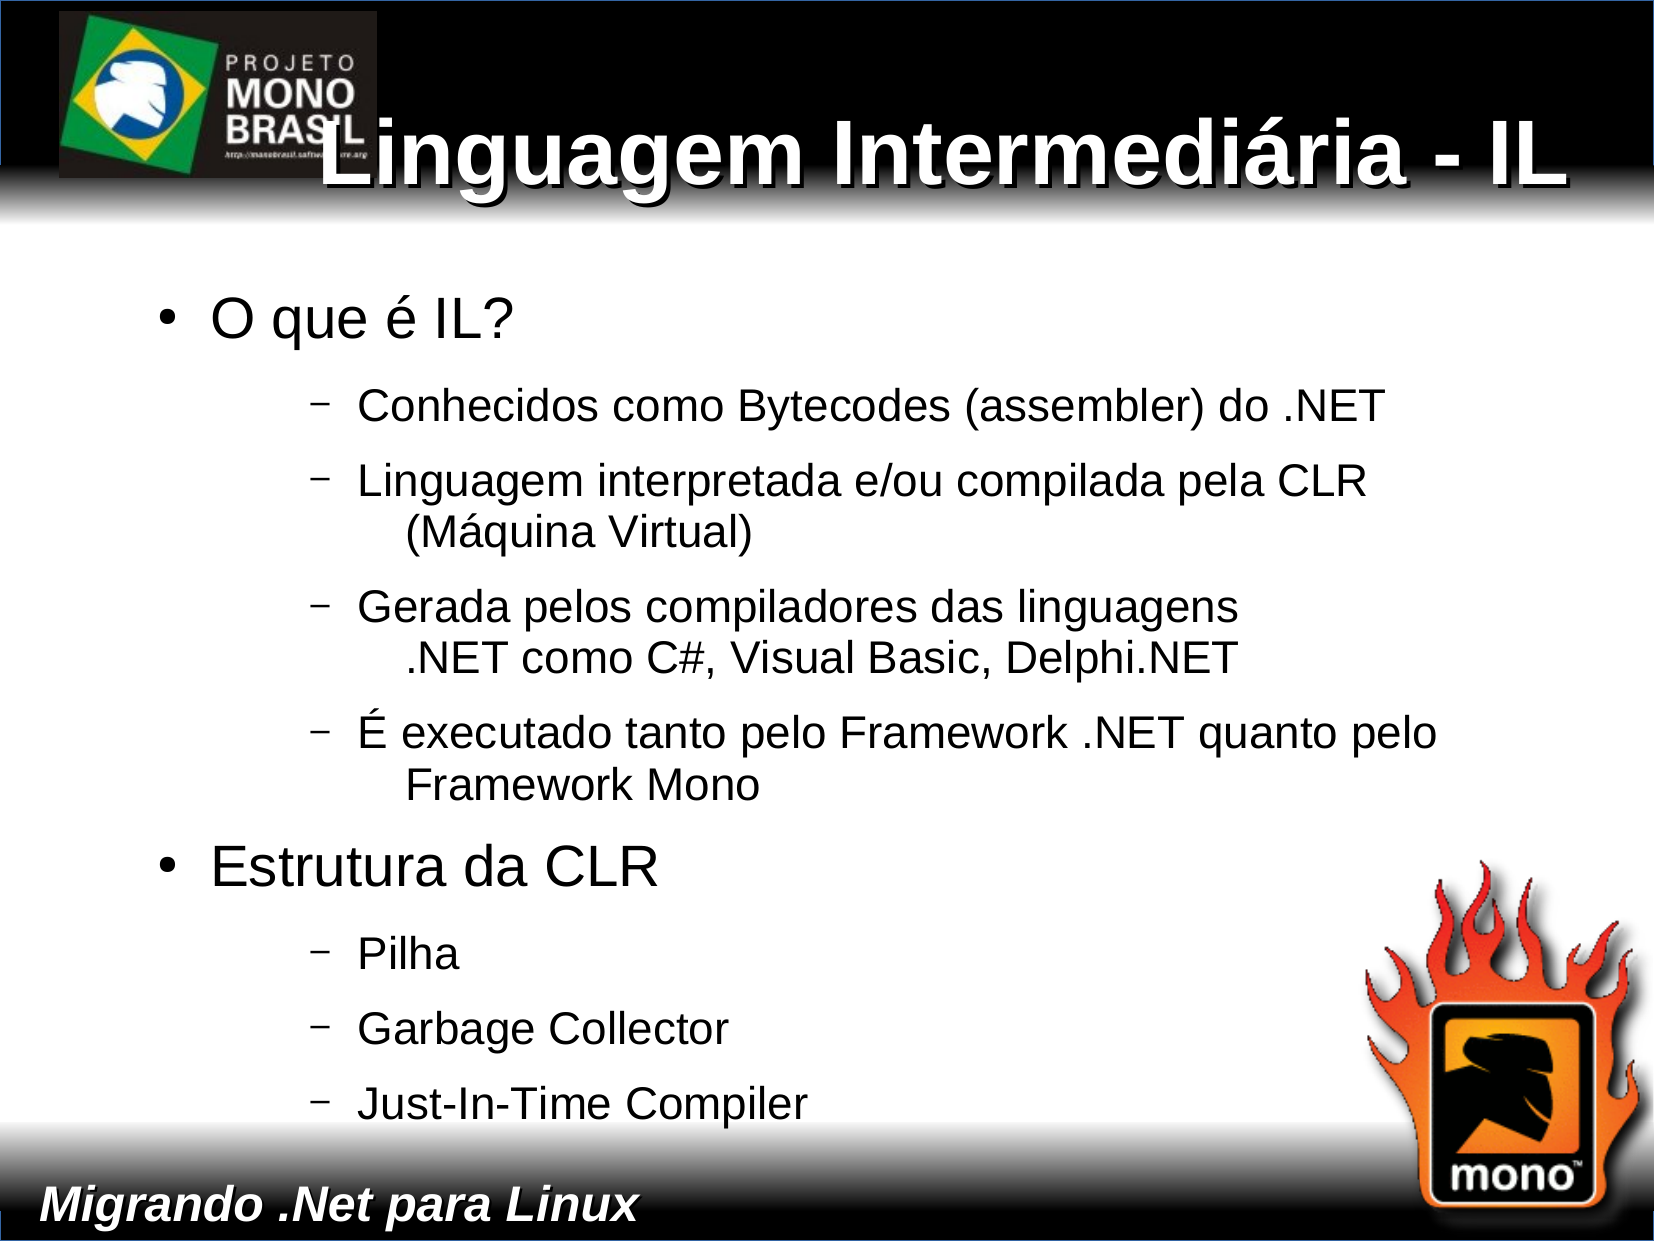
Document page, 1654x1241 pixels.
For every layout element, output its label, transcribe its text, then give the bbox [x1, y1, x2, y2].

text_box Migrando .Net para Linux [24, 1168, 547, 1241]
list O que é IL? Conhecidos como Bytecodes (assembler) do .NET Linguagem interpretada e/ou compilada pela CLR (Máquina Virtual) Gerada pelos compiladores das linguagens .NET como C#, Visual Basic, Delphi.NET É executado tanto pelo Framework .NET quanto pelo Framework Mono Estrutura da CLR Pilha Garbage Collector Just-In-Time Compiler [121, 285, 1534, 1088]
picture [1302, 805, 1654, 1241]
picture [59, 11, 377, 178]
title Linguagem Intermediária - IL [82, 49, 1571, 257]
